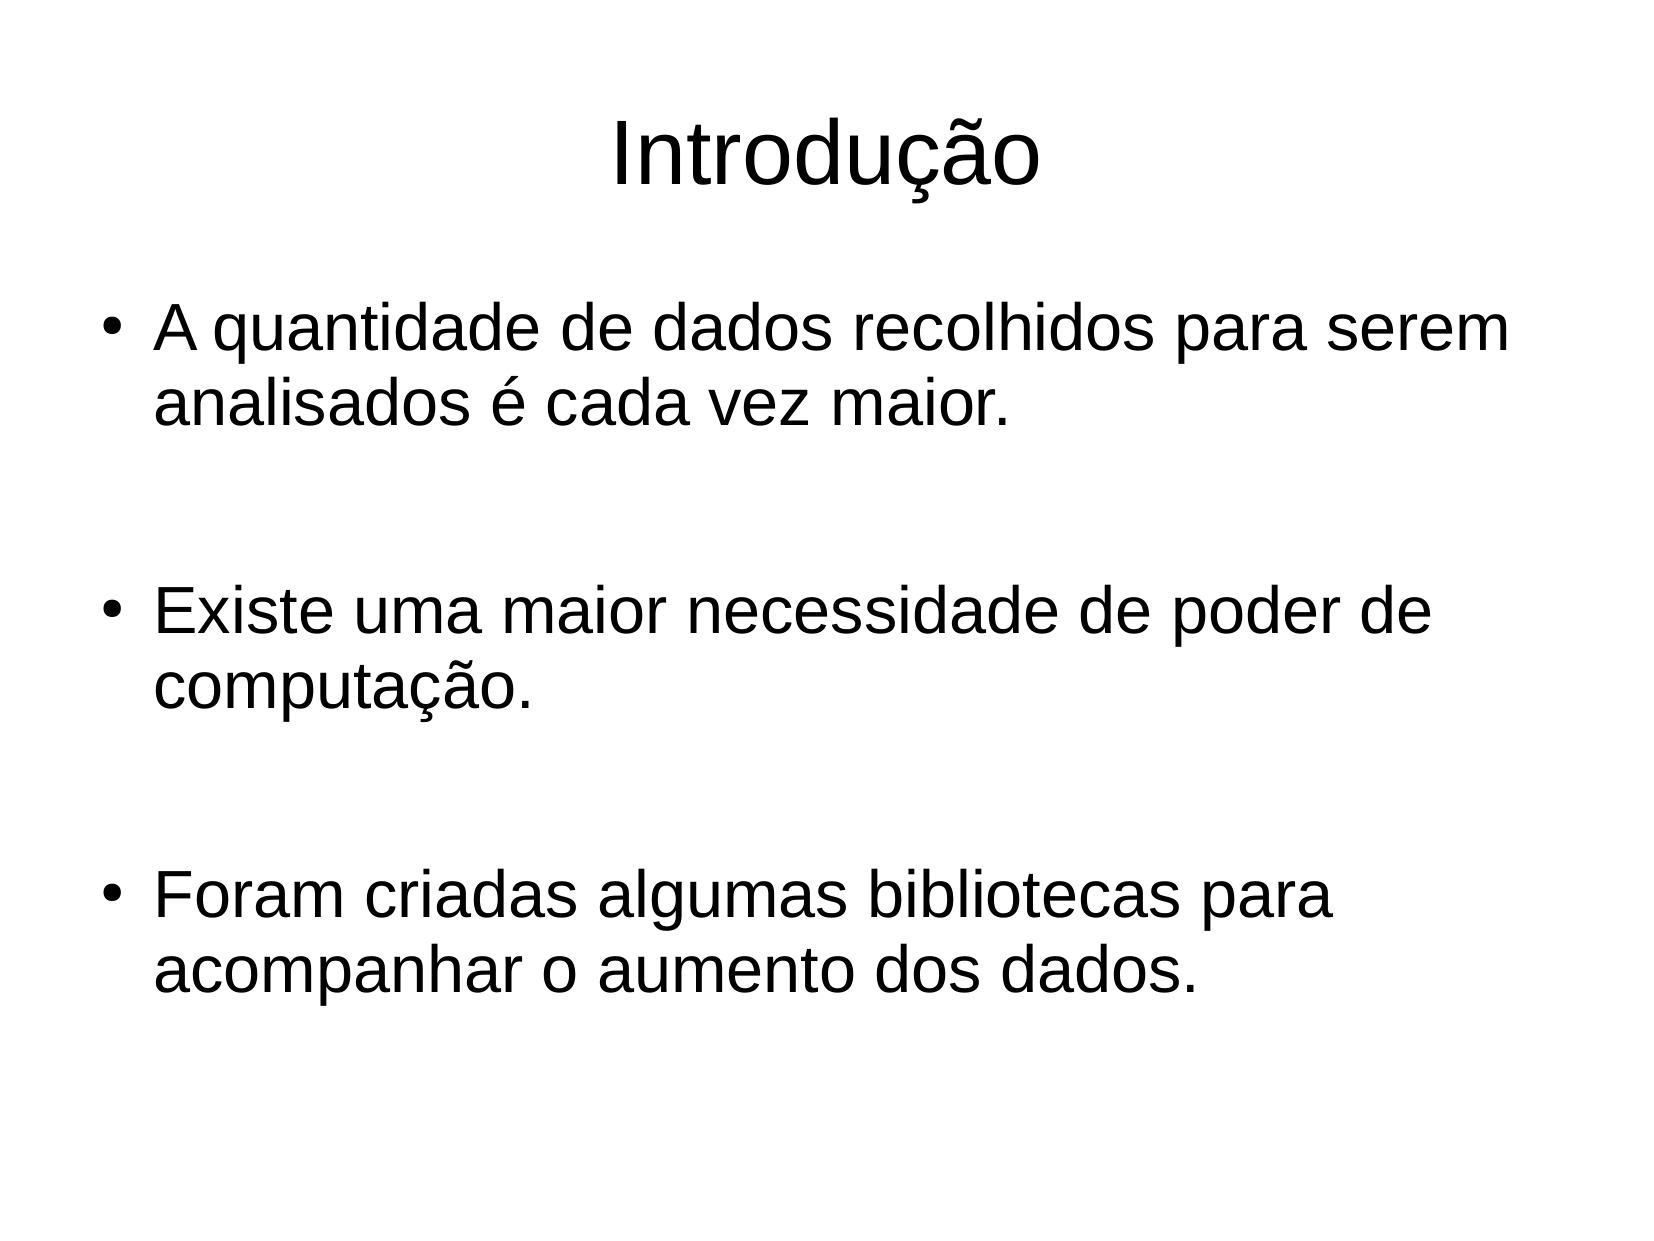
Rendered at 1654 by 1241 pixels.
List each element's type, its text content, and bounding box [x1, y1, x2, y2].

title Introdução [82, 49, 1571, 257]
list A quantidade de dados recolhidos para serem analisados é cada vez maior. Existe uma maior necessidade de poder de computação. Foram criadas algumas bibliotecas para acompanhar o aumento dos dados. [82, 290, 1571, 1010]
